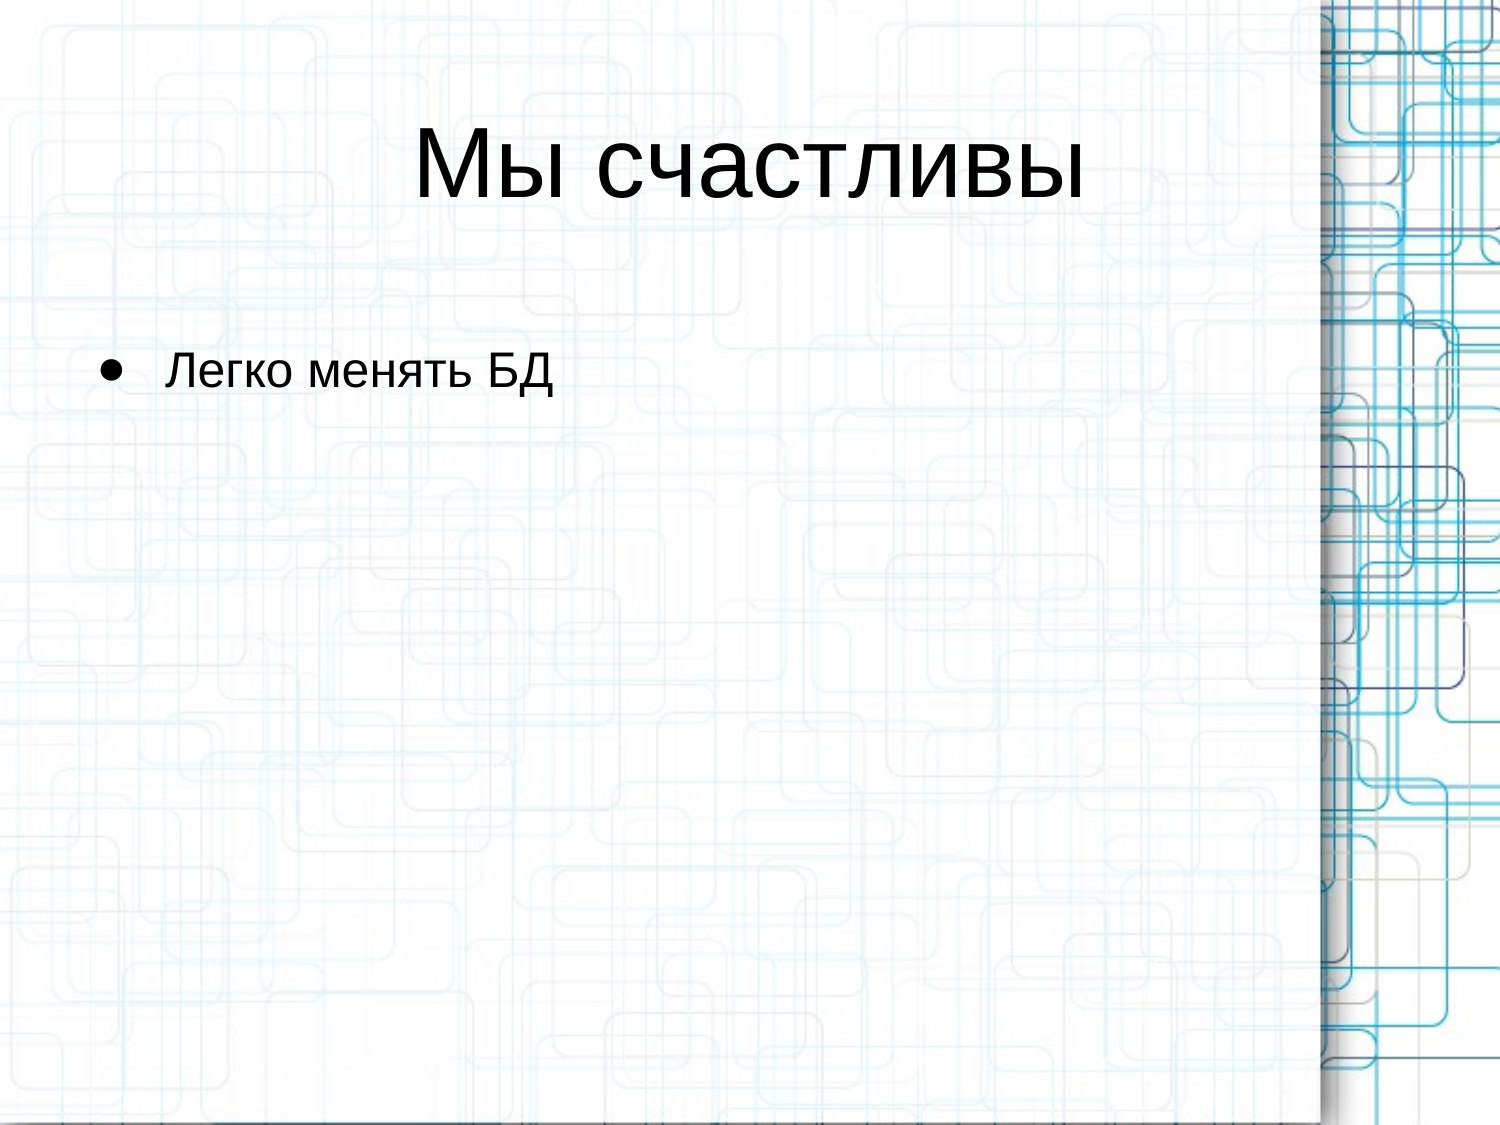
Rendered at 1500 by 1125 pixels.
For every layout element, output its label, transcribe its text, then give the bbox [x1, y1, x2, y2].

picture [0, 0, 1500, 1125]
title Мы счастливы [75, 45, 1425, 233]
list Легко менять БД [75, 262, 1425, 1078]
